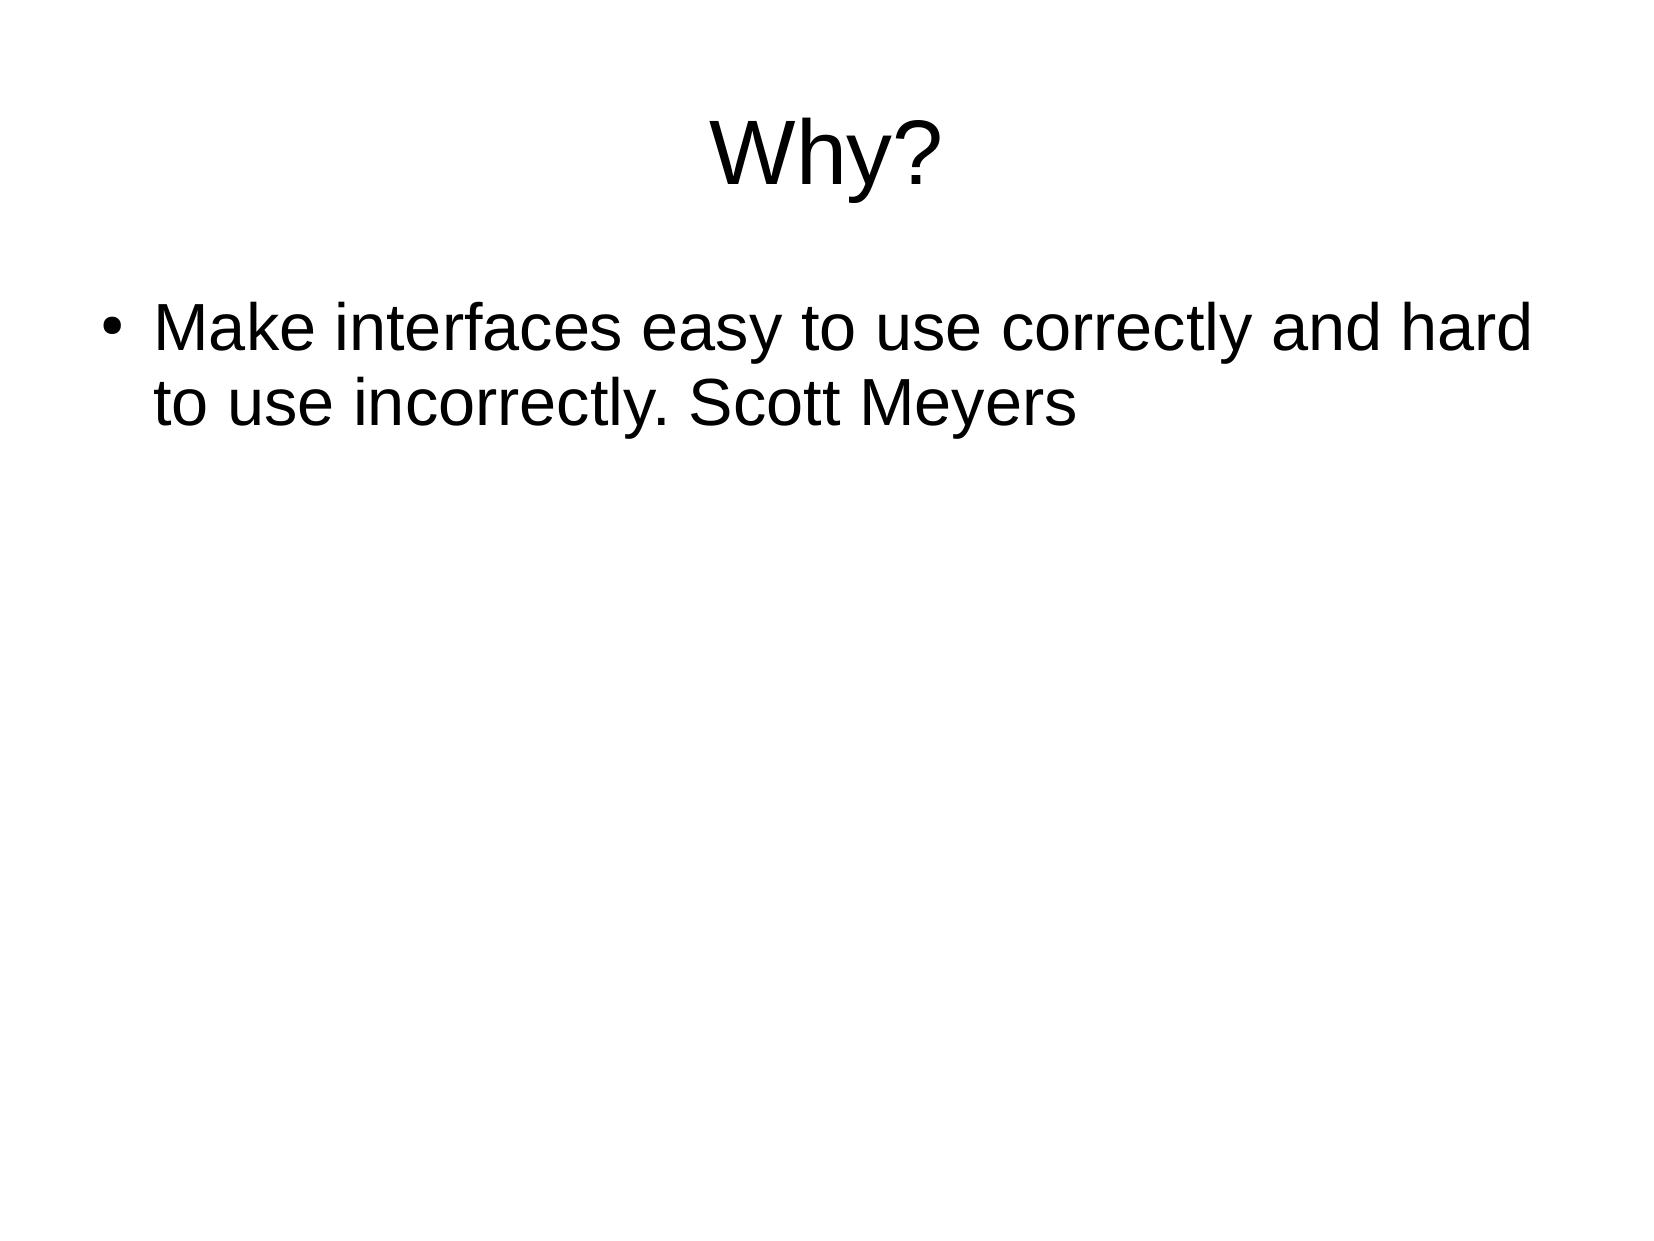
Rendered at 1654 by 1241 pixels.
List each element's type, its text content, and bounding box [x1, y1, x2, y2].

list Make interfaces easy to use correctly and hard to use incorrectly. Scott Meyers [82, 290, 1571, 1010]
title Why? [82, 49, 1571, 257]
